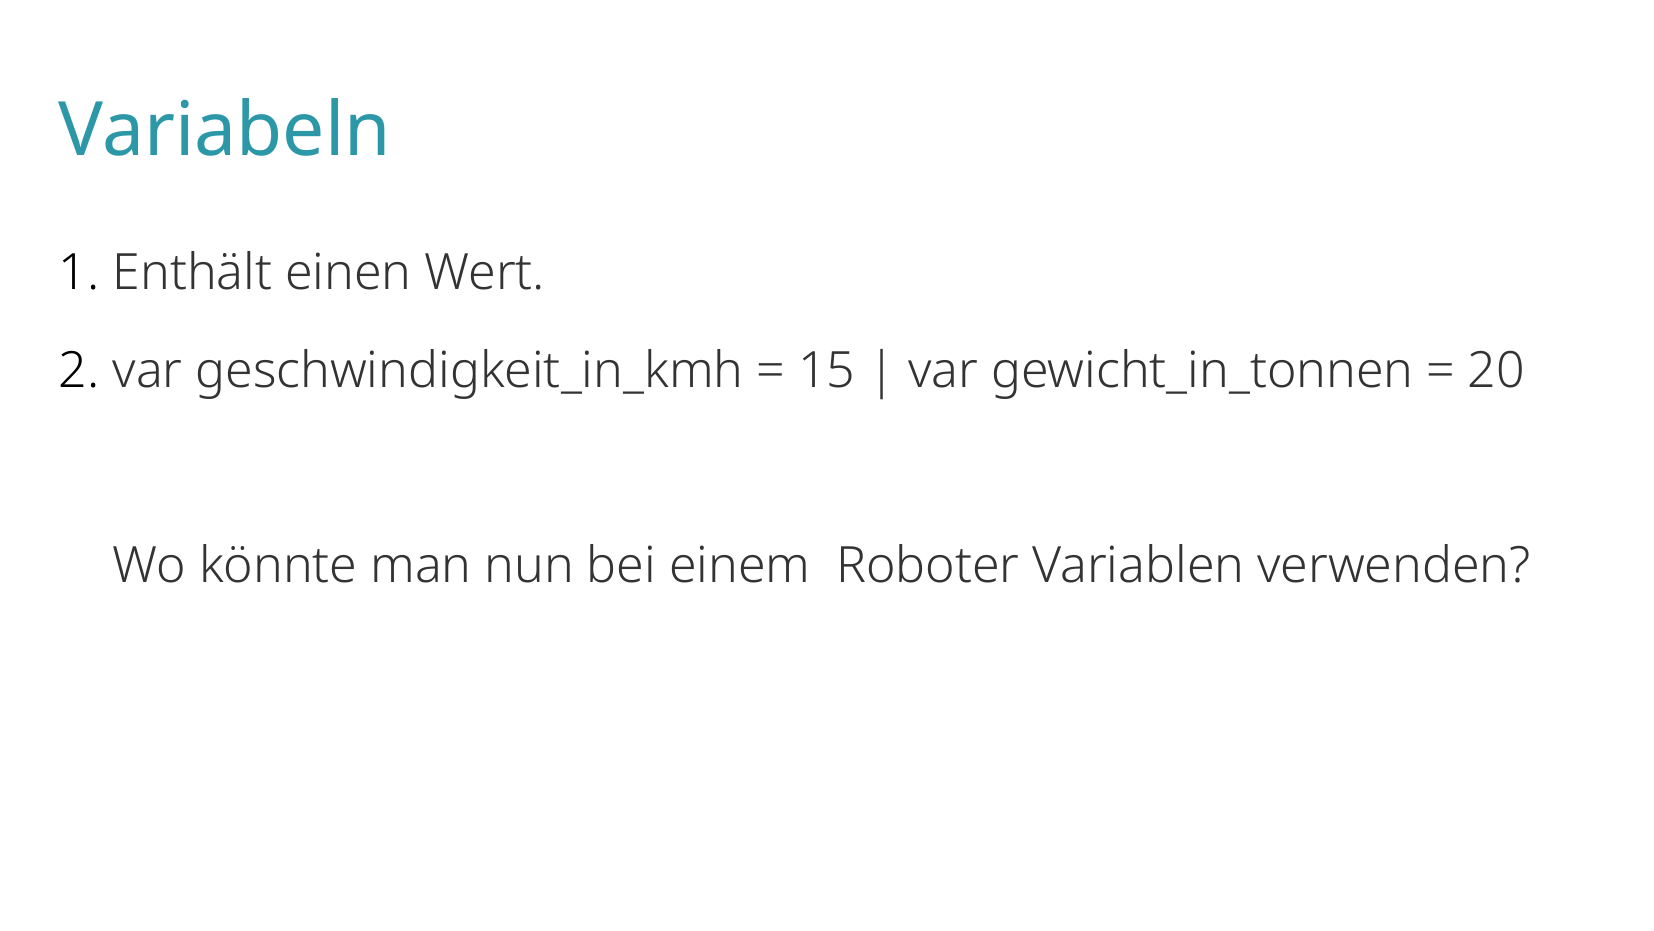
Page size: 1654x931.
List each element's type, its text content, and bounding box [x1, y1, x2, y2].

list Enthält einen Wert. var geschwindigkeit_in_kmh = 15 | var gewicht_in_tonnen = 20 Wo könnte man nun bei einem Roboter Variablen verwenden? [59, 236, 1536, 768]
title Variabeln [59, 59, 1595, 178]
